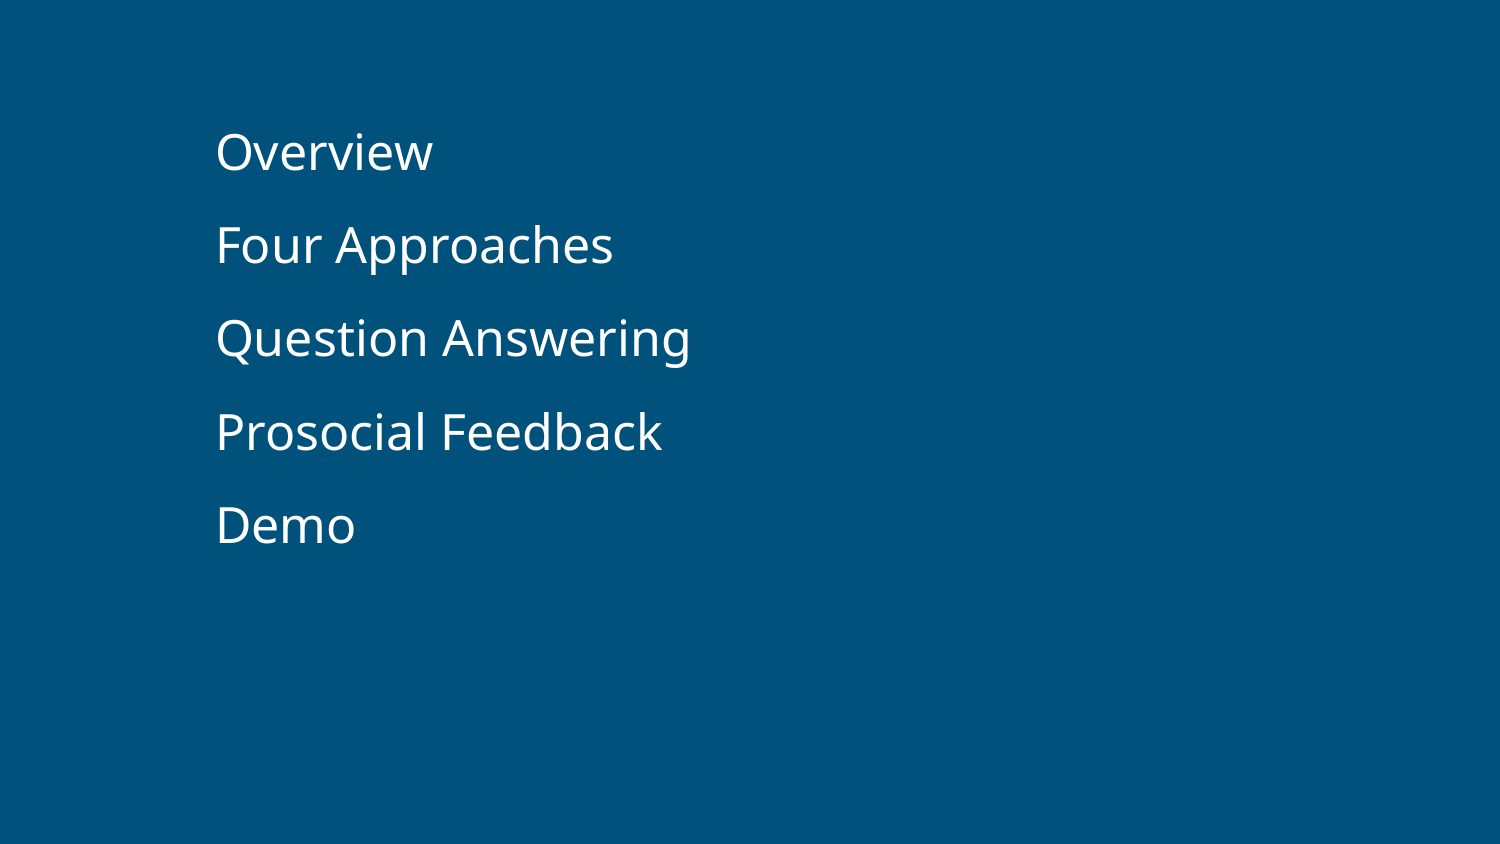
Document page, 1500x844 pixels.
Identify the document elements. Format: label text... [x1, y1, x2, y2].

list Overview Four Approaches Question Answering Prosocial Feedback Demo [199, 105, 1437, 750]
